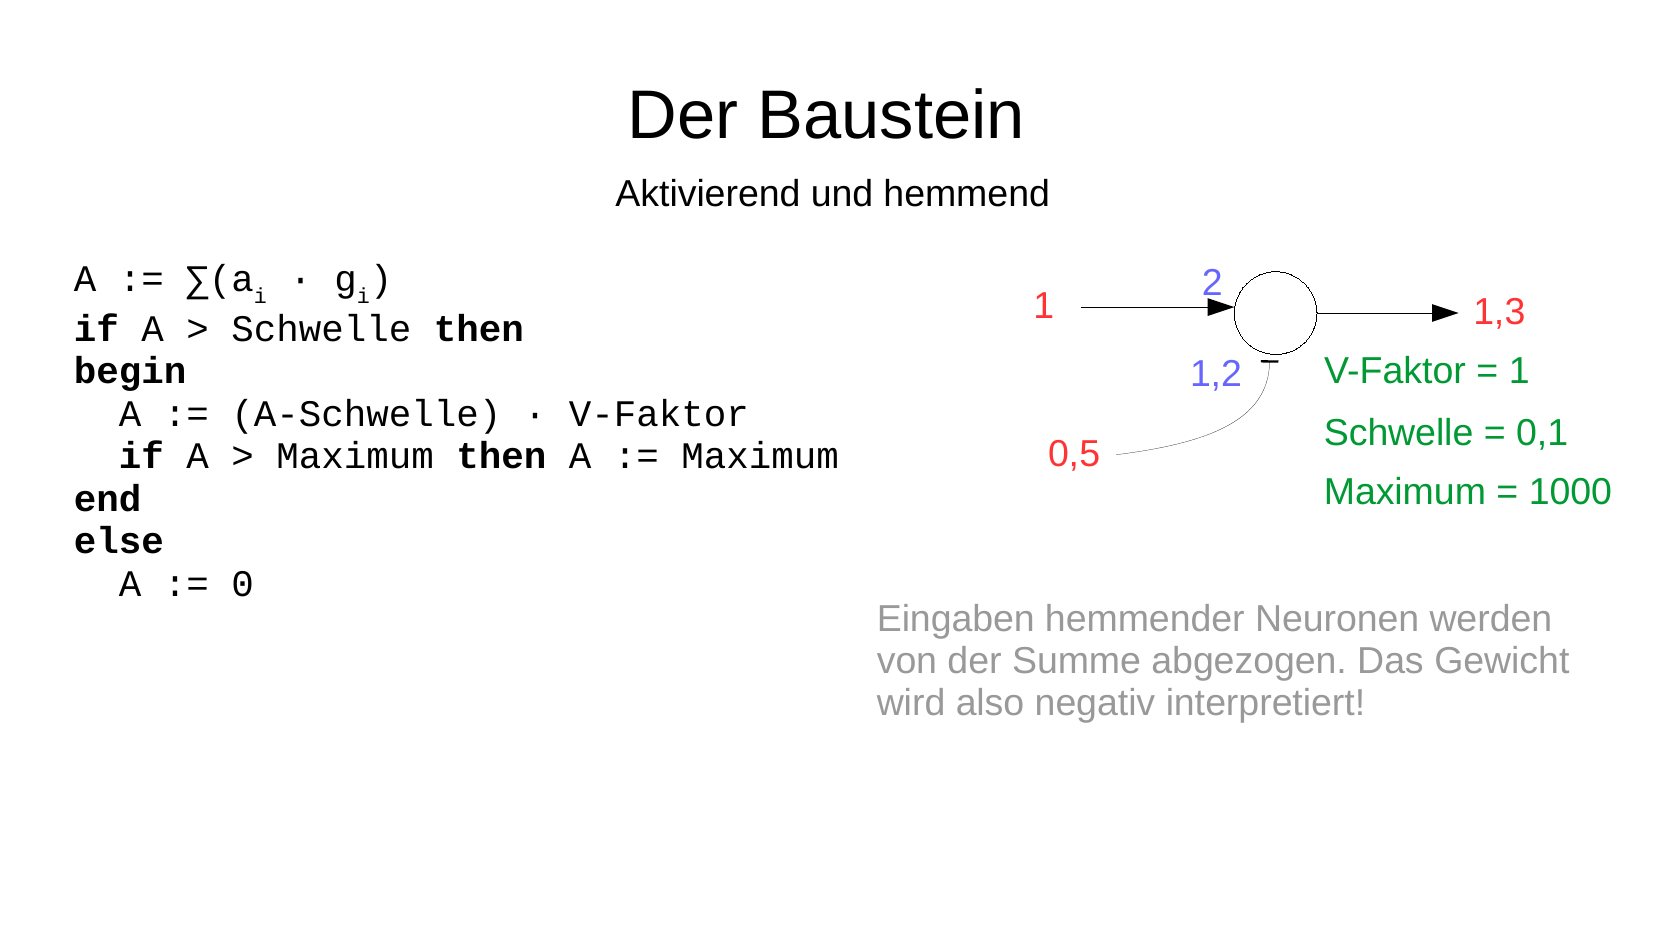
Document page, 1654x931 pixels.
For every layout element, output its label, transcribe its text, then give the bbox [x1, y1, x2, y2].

title Der Baustein [82, 37, 1571, 193]
text_box 1,2 [1175, 344, 1257, 402]
text_box A := ∑(ai ∙ gi) if A > Schwelle then begin A := (A-Schwelle) ∙ V-Faktor if A > Maximum then A := Maximum end else A := 0 [59, 252, 934, 615]
text_box Maximum = 1000 [1309, 462, 1627, 520]
text_box Eingaben hemmender Neuronen werden von der Summe abgezogen. Das Gewicht wird also negativ interpretiert! [862, 590, 1585, 732]
text_box 2 [1187, 253, 1238, 311]
text_box Aktivierend und hemmend [11, 165, 1654, 265]
text_box V-Faktor = 1 [1309, 342, 1545, 400]
text_box 1 [1018, 277, 1069, 335]
text_box 0,5 [1033, 425, 1116, 483]
text_box 1,3 [1458, 283, 1541, 341]
text_box [1234, 271, 1318, 355]
text_box Schwelle = 0,1 [1309, 403, 1584, 461]
